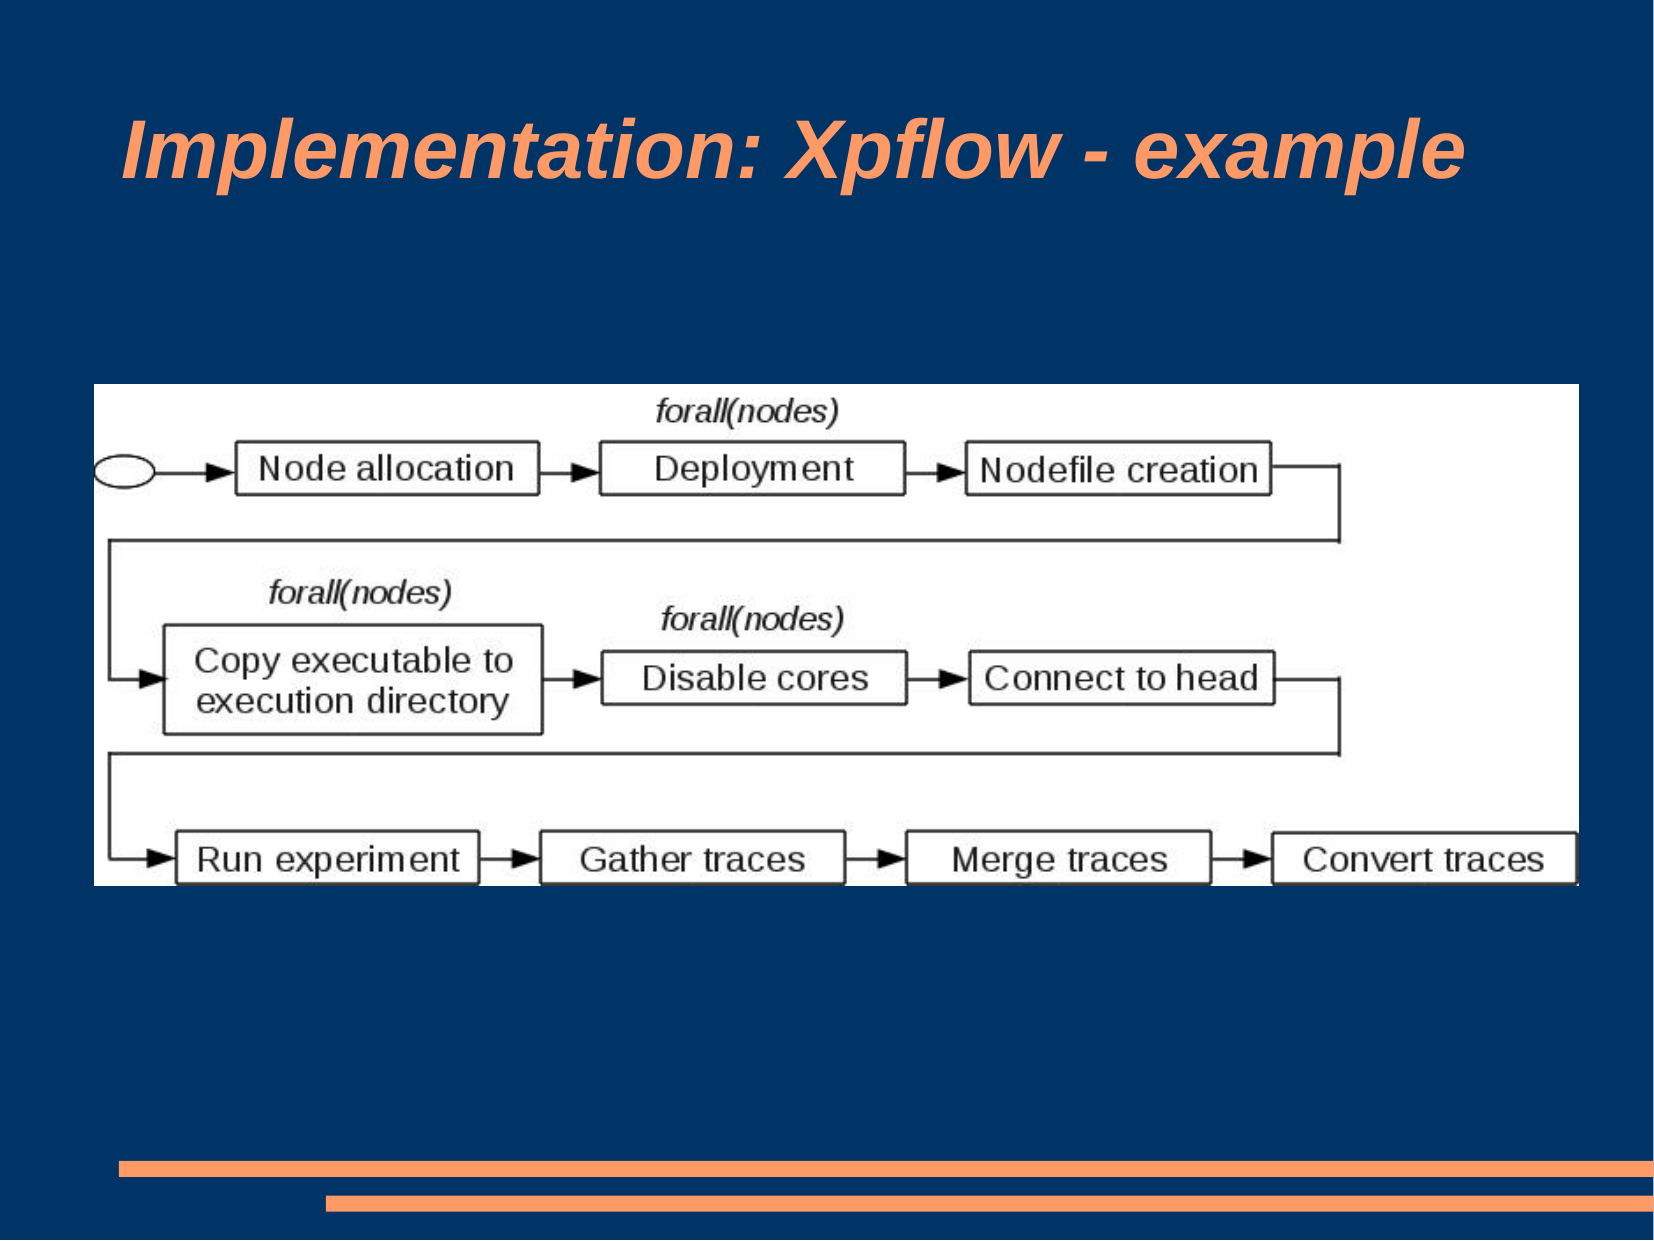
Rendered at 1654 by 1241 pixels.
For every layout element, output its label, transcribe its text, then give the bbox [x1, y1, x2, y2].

title Implementation: Xpflow - example [121, 53, 1534, 247]
picture [94, 384, 1579, 887]
